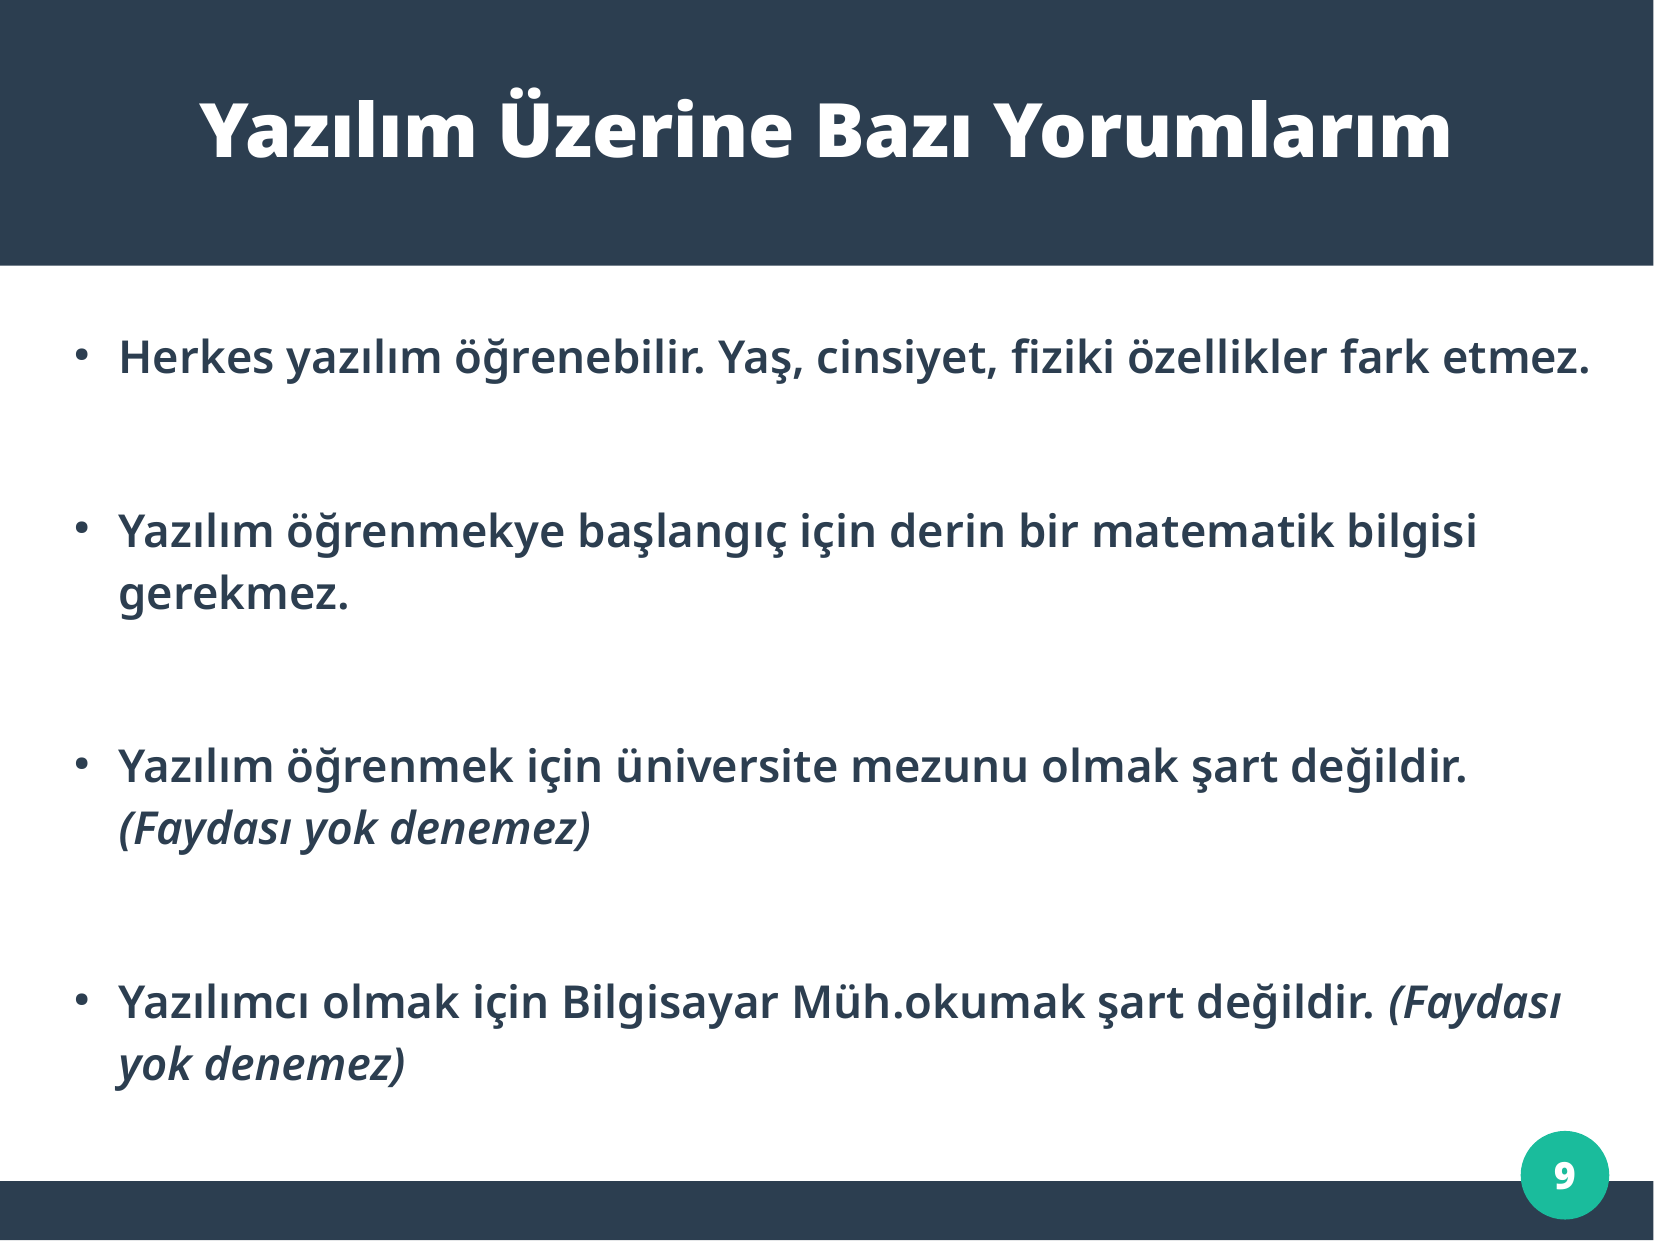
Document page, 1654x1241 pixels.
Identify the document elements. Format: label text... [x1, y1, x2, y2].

title Yazılım Üzerine Bazı Yorumlarım [59, 49, 1595, 207]
list Herkes yazılım öğrenebilir. Yaş, cinsiyet, fiziki özellikler fark etmez. Yazılım öğrenmekye başlangıç için derin bir matematik bilgisi gerekmez. Yazılım öğrenmek için üniversite mezunu olmak şart değildir. (Faydası yok denemez) Yazılımcı olmak için Bilgisayar Müh.okumak şart değildir. (Faydası yok denemez) [59, 324, 1595, 1152]
